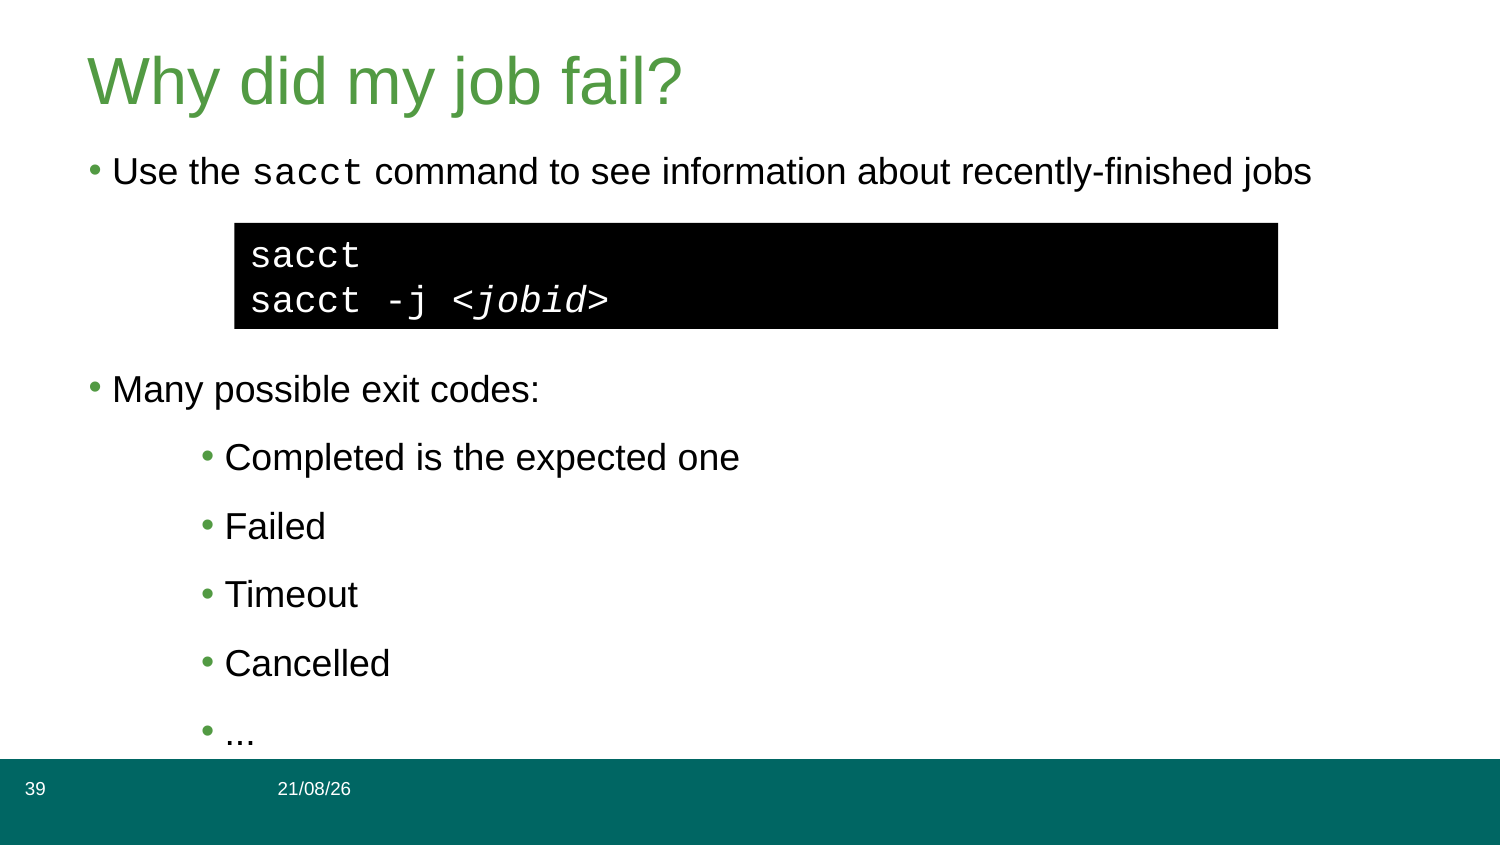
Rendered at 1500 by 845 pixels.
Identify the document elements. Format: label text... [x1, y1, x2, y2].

title Why did my job fail? [87, 37, 1426, 132]
text_box sacct sacct -j <jobid> [234, 222, 1279, 329]
text_box <number> [24, 776, 76, 799]
list Use the sacct command to see information about recently-finished jobs Many possible exit codes: Completed is the expected one Failed Timeout Cancelled ... [88, 147, 1427, 804]
